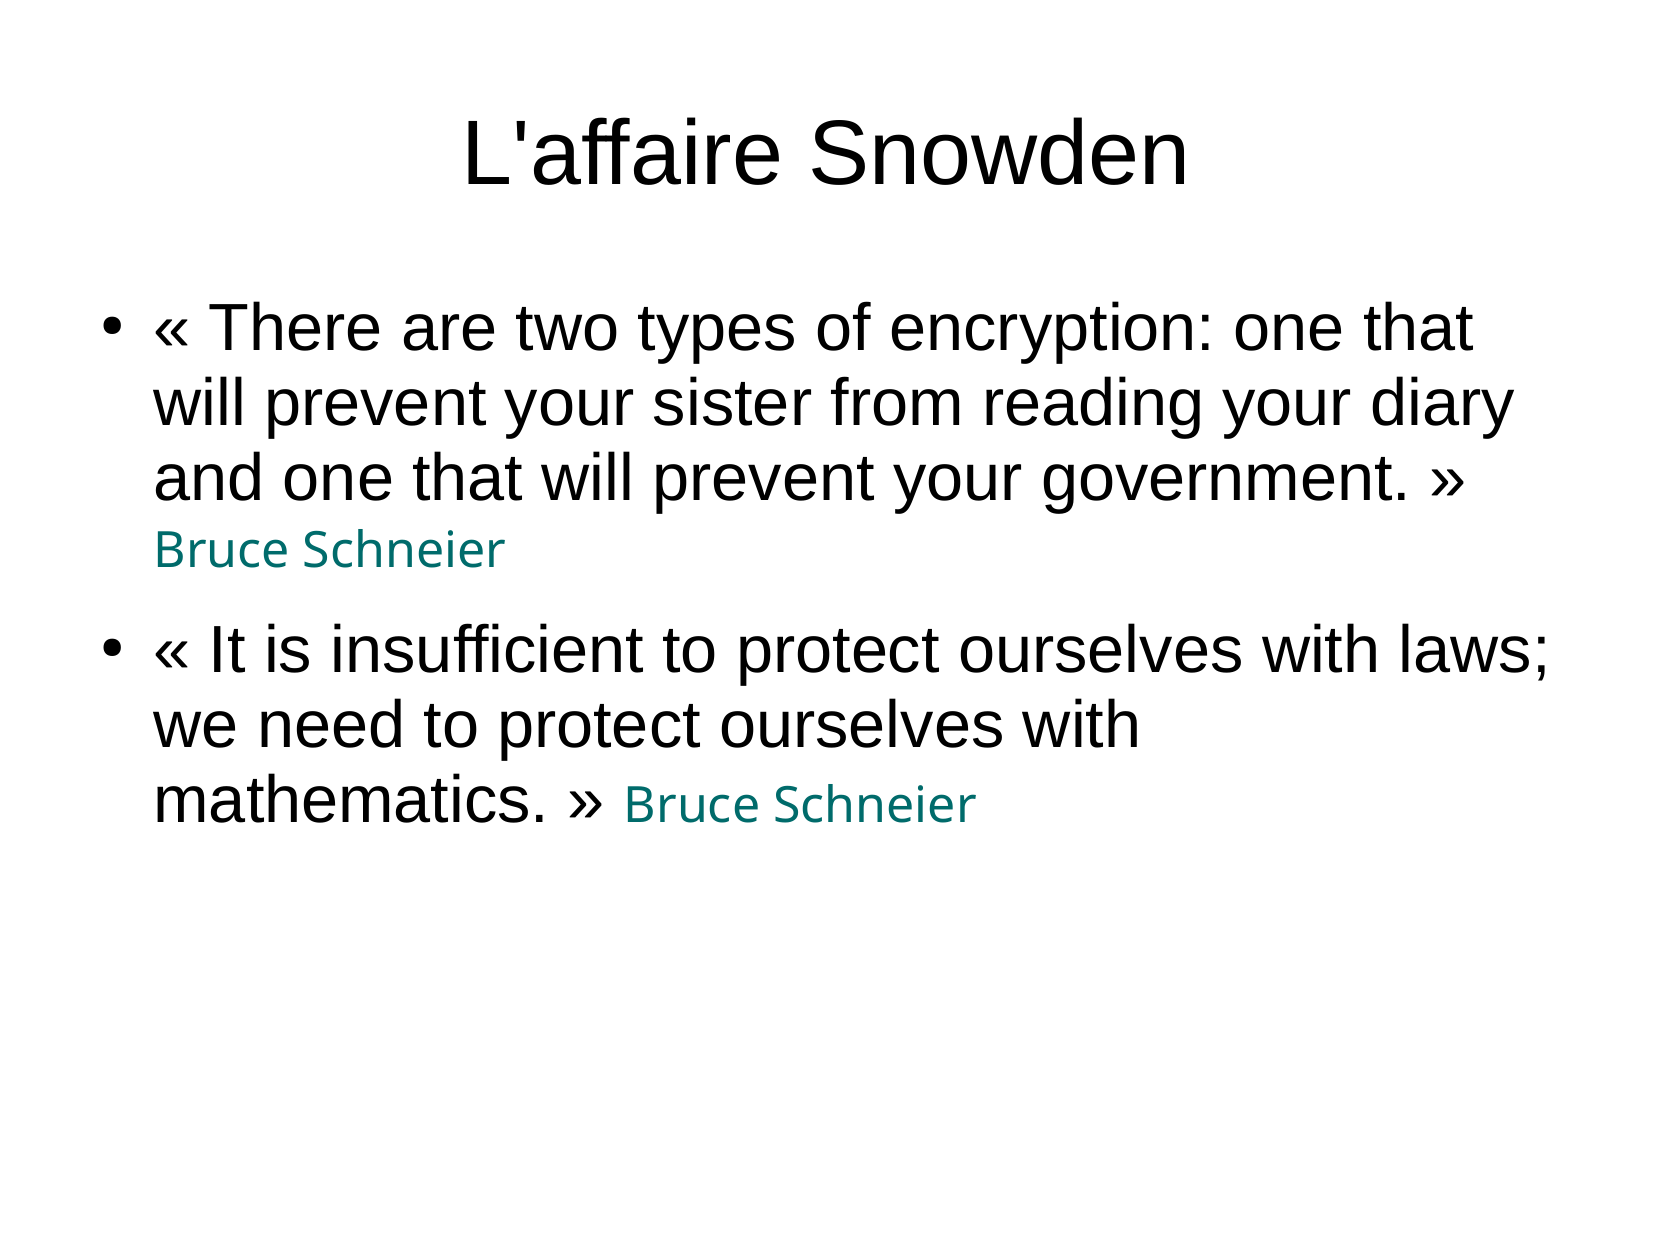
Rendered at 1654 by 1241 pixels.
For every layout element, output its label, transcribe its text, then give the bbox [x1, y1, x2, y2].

title L'affaire Snowden [82, 49, 1571, 257]
list « There are two types of encryption: one that will prevent your sister from reading your diary and one that will prevent your government. » Bruce Schneier « It is insufficient to protect ourselves with laws; we need to protect ourselves with mathematics. » Bruce Schneier [82, 290, 1571, 1010]
